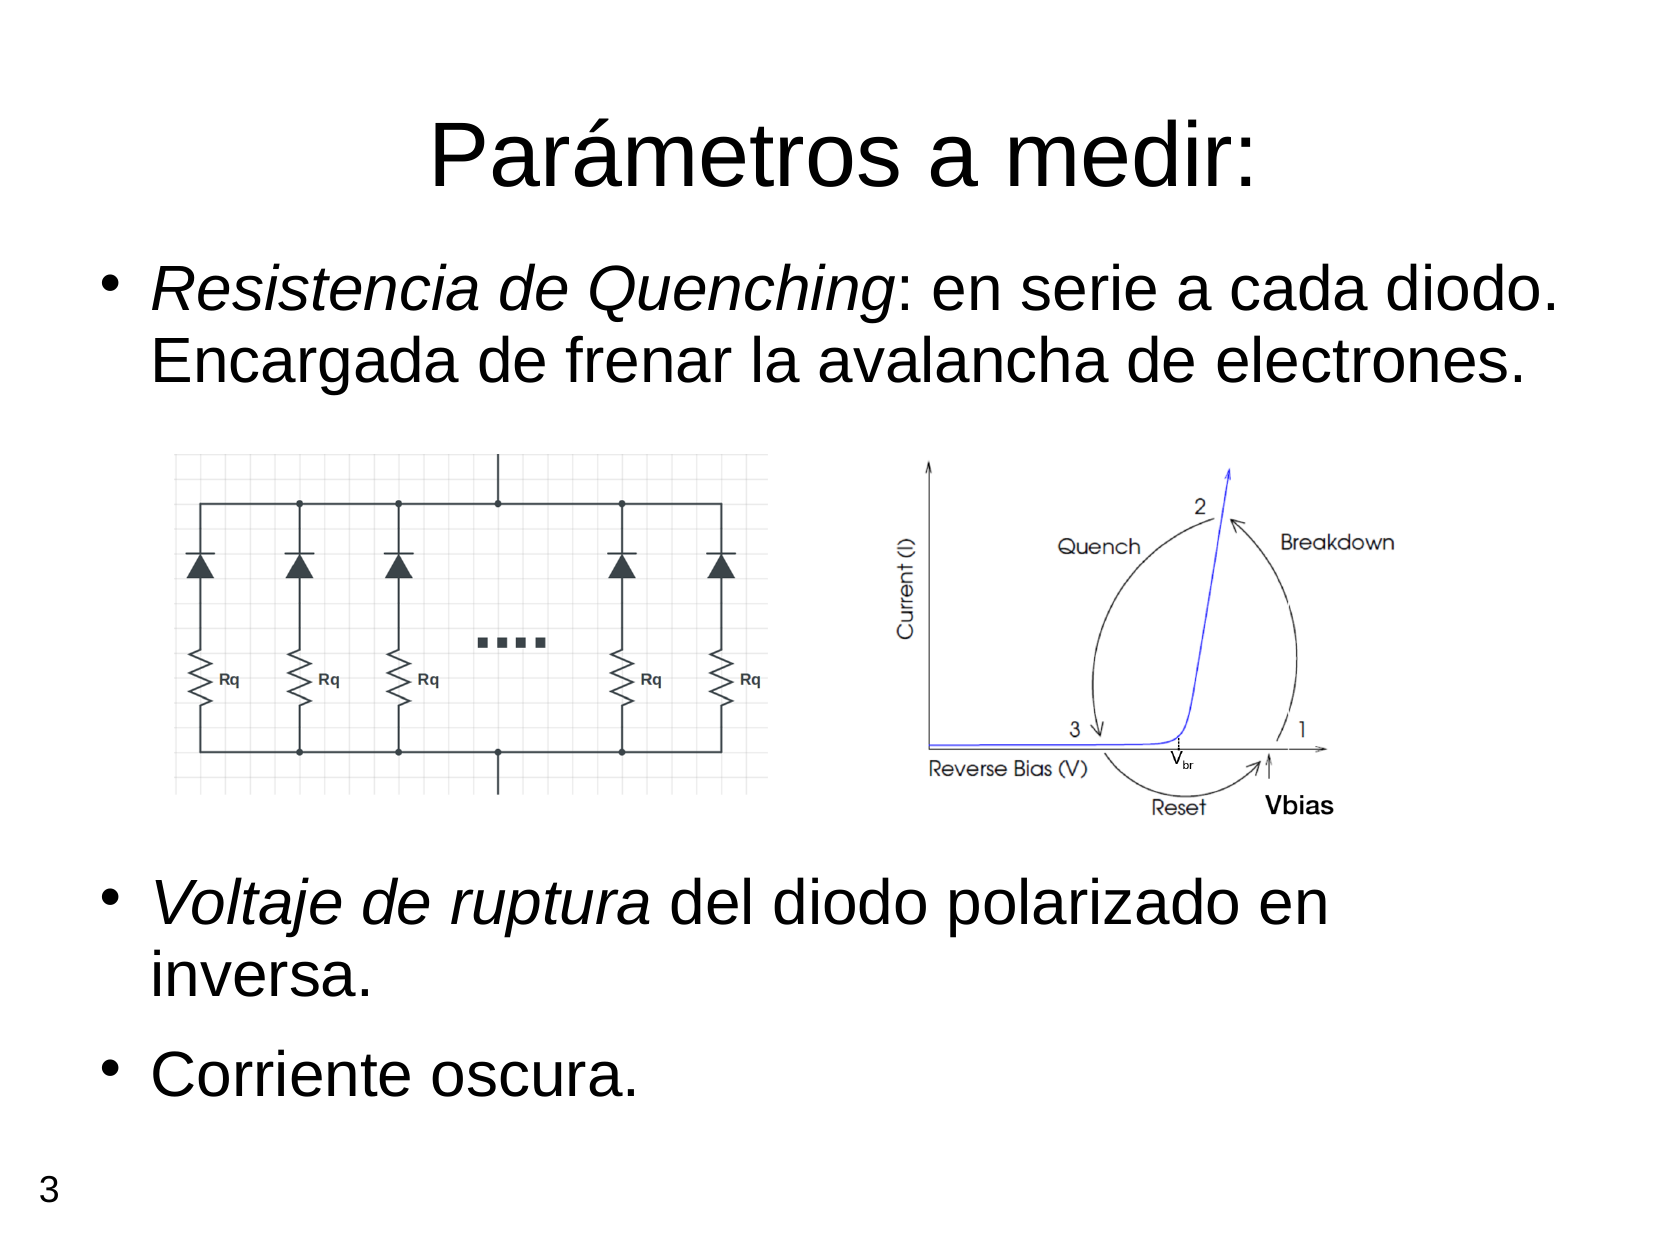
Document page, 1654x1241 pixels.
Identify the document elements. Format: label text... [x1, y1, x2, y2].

title Parámetros a medir: [82, 49, 1571, 249]
text_box Resistencia de Quenching: en serie a cada diodo. Encargada de frenar la avalancha de electrones. Voltaje de ruptura del diodo polarizado en inversa. Corriente oscura. [82, 249, 1571, 1174]
text_box <number> [24, 1160, 683, 1222]
